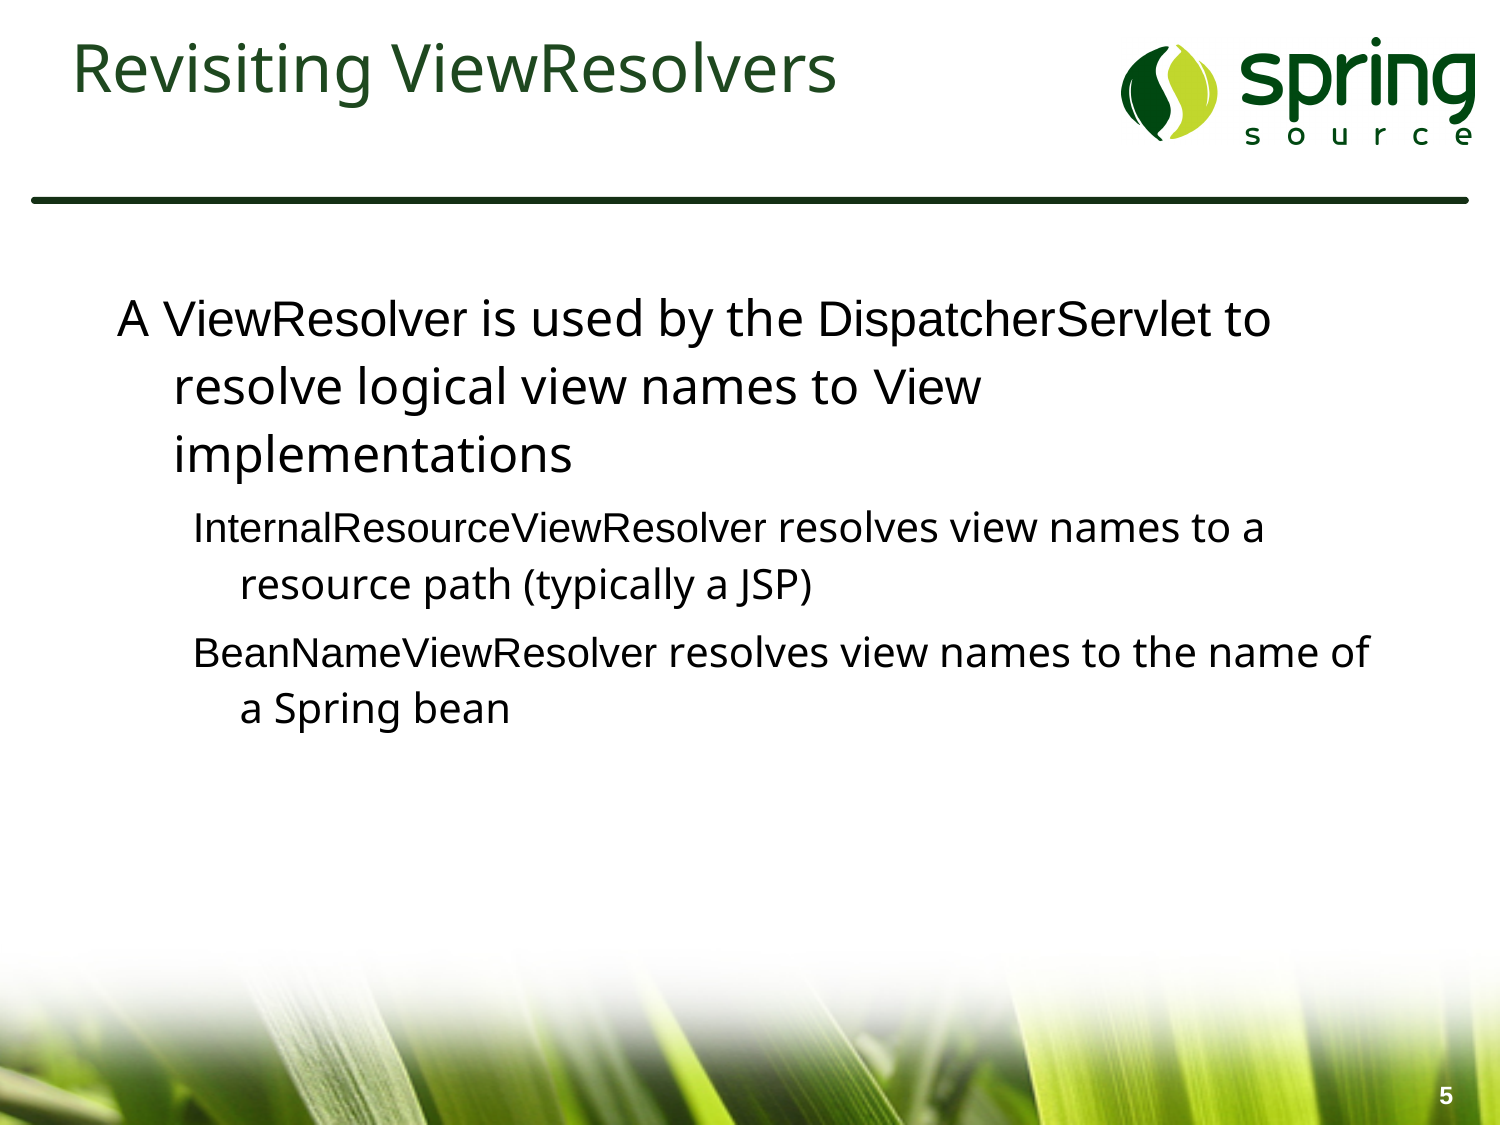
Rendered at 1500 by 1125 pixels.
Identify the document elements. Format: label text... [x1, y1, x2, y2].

title Revisiting ViewResolvers [56, 13, 1089, 176]
picture [0, 944, 1500, 1125]
picture [1121, 37, 1475, 145]
list A ViewResolver is used by the DispatcherServlet to resolve logical view names to View implementations InternalResourceViewResolver resolves view names to a resource path (typically a JSP) BeanNameViewResolver resolves view names to the name of a Spring bean [103, 275, 1394, 938]
